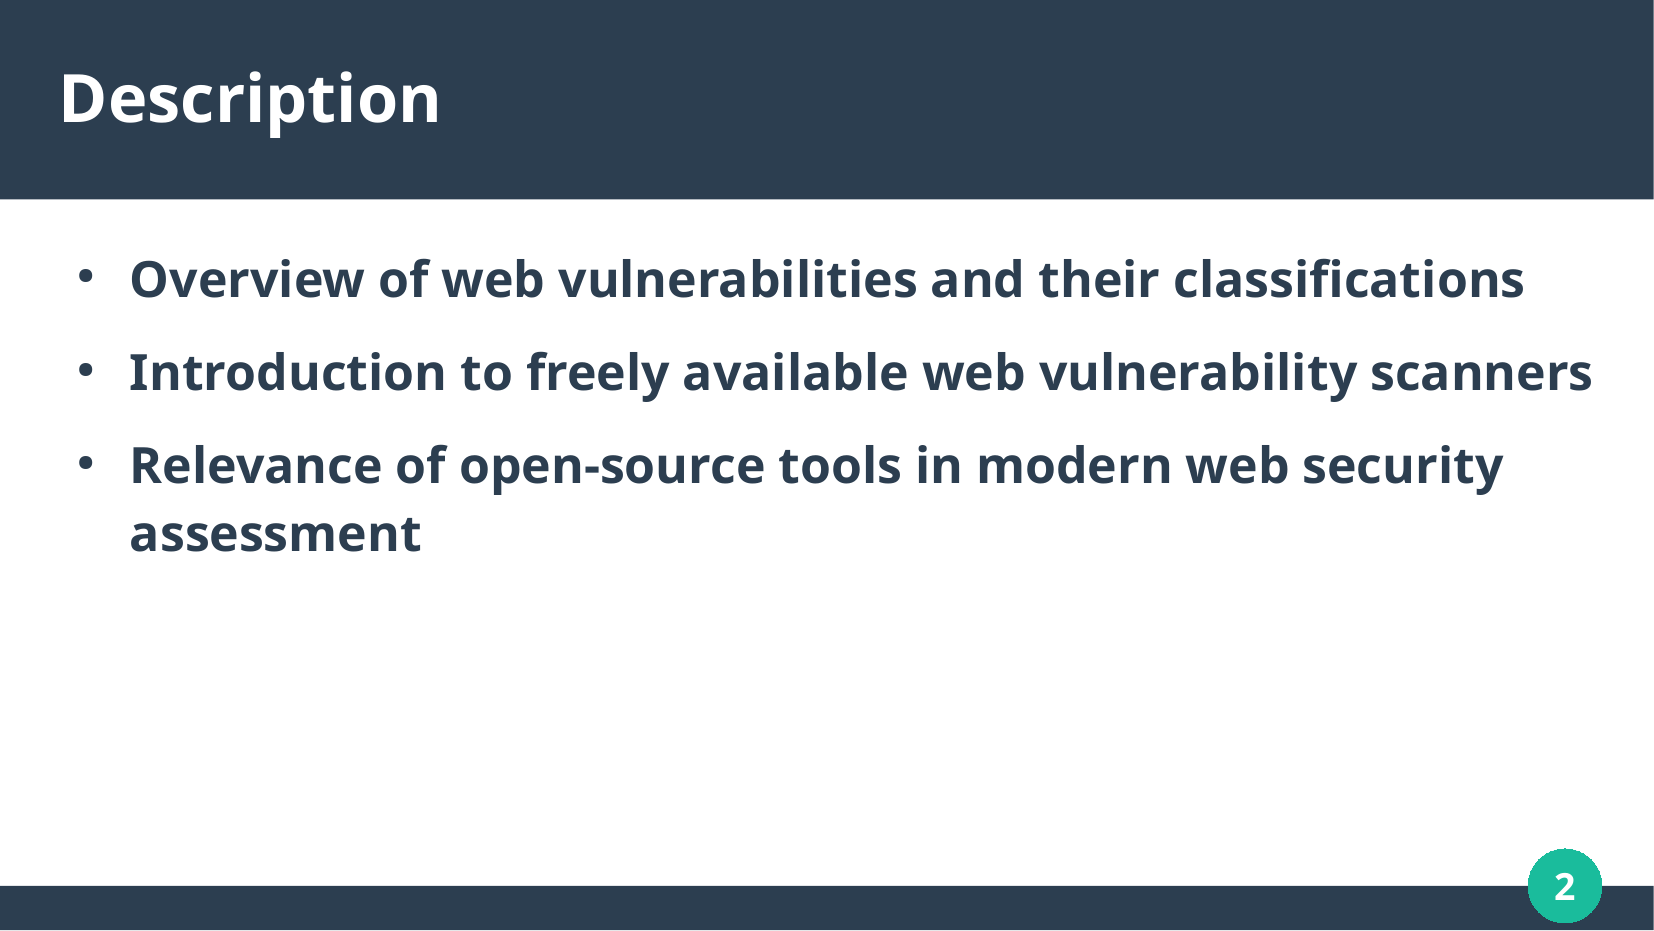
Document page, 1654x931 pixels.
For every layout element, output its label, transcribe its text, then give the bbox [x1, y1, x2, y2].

list Overview of web vulnerabilities and their classifications Introduction to freely available web vulnerability scanners Relevance of open-source tools in modern web security assessment [59, 243, 1595, 864]
title Description [59, 37, 1595, 156]
